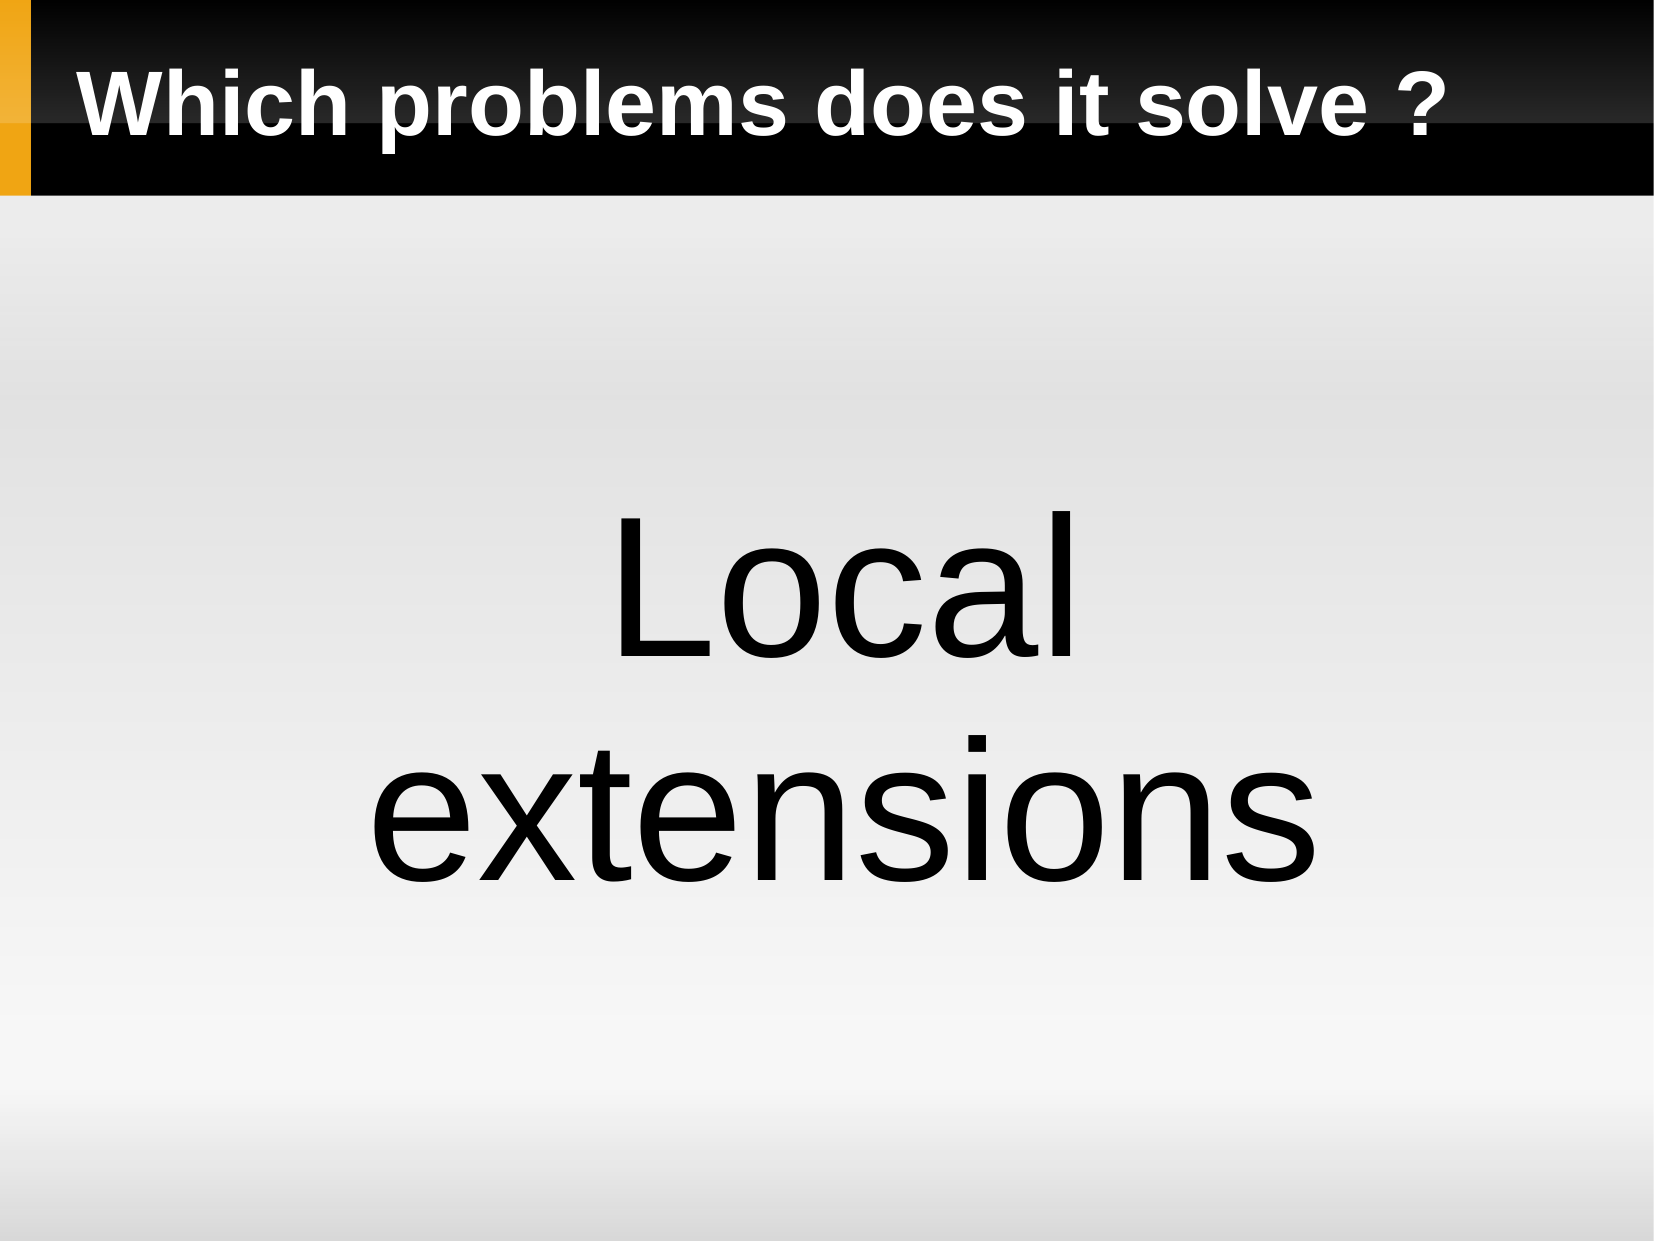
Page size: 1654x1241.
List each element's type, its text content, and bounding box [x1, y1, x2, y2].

title Which problems does it solve ? [76, 7, 1565, 200]
picture [0, 0, 1654, 1241]
subtitle Local extensions [82, 297, 1571, 1102]
